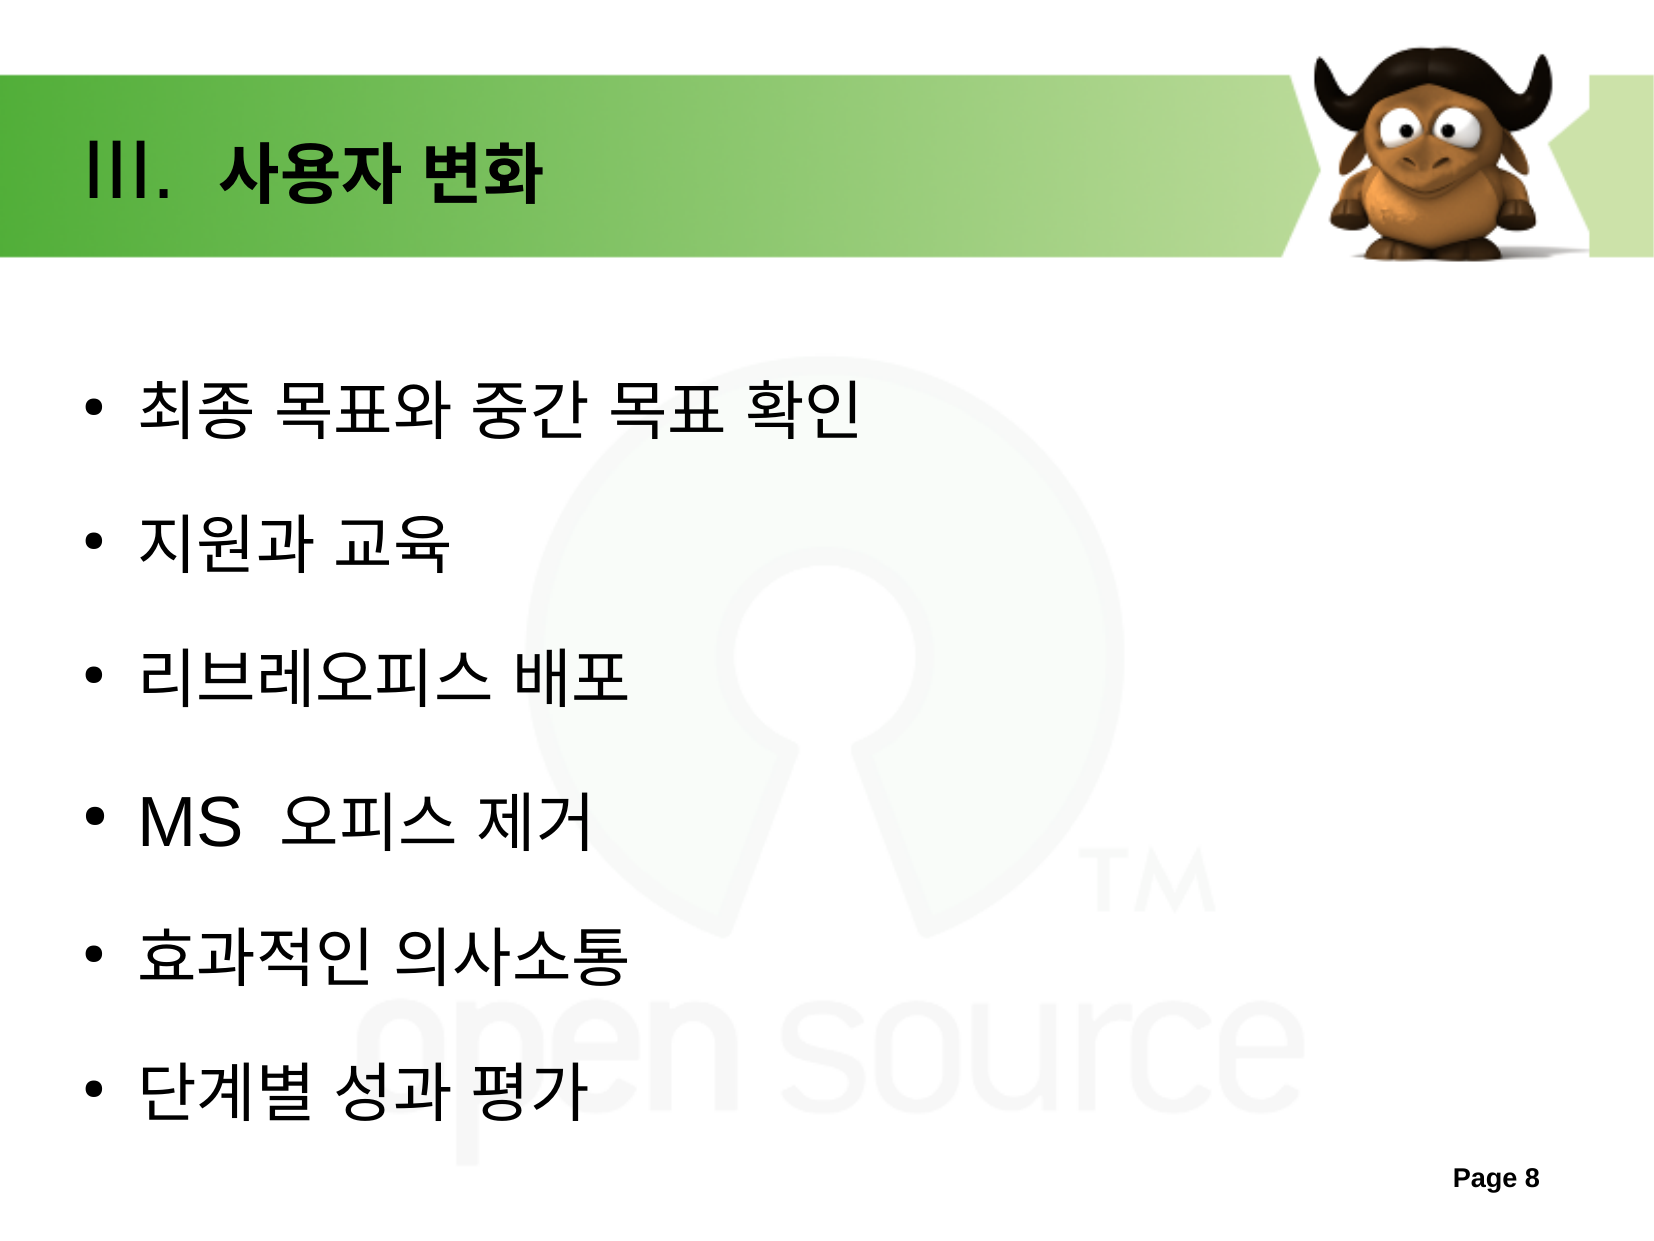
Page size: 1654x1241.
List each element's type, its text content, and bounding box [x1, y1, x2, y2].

title III. 사용자 변화 [82, 61, 1571, 269]
list 최종 목표와 중간 목표 확인 지원과 교육 리브레오피스 배포 MS 오피스 제거 효과적인 의사소통 단계별 성과 평가 [82, 330, 1571, 1134]
picture [0, 0, 1654, 1241]
